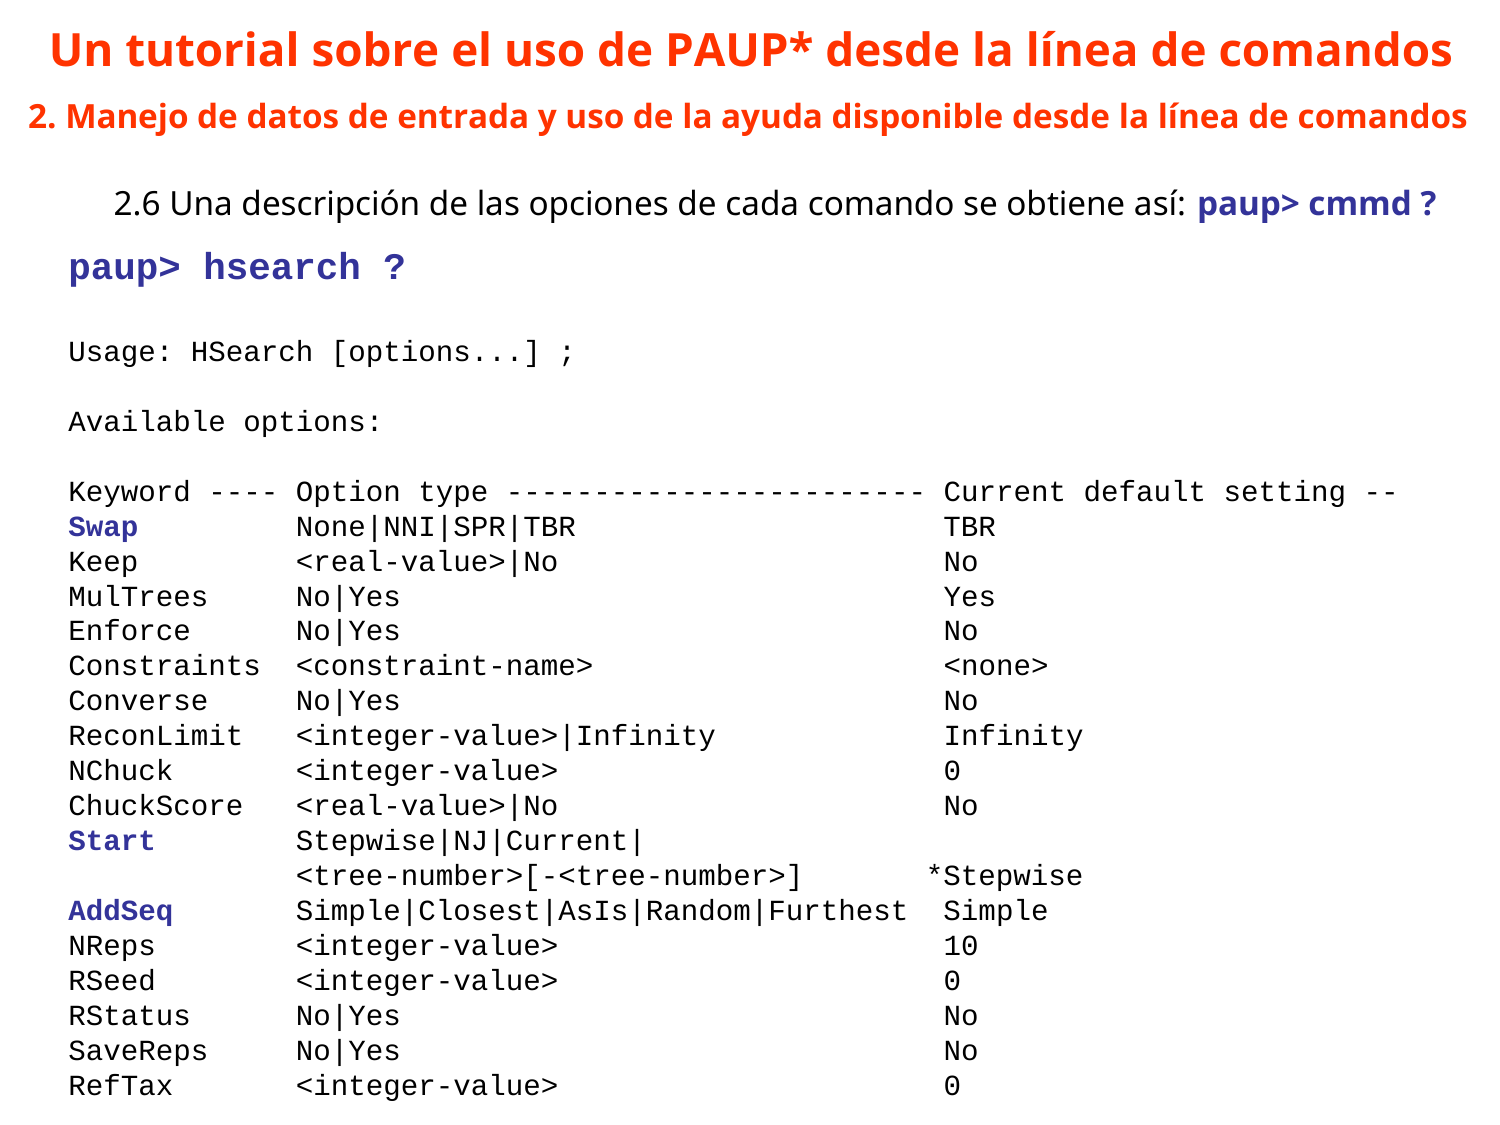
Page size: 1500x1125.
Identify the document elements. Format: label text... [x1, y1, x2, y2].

text_box 2. Manejo de datos de entrada y uso de la ayuda disponible desde la línea de comandos [13, 87, 1500, 143]
text_box paup> hsearch ? Usage: HSearch [options...] ; Available options: Keyword ---- Option type ------------------------ Current default setting -- Swap None|NNI|SPR|TBR TBR Keep <real-value>|No No MulTrees No|Yes Yes Enforce No|Yes No Constraints <constraint-name> <none> Converse No|Yes No ReconLimit <integer-value>|Infinity Infinity NChuck <integer-value> 0 ChuckScore <real-value>|No No Start Stepwise|NJ|Current| <tree-number>[-<tree-number>] *Stepwise AddSeq Simple|Closest|AsIs|Random|Furthest Simple NReps <integer-value> 10 RSeed <integer-value> 0 RStatus No|Yes No SaveReps No|Yes No RefTax <integer-value> 0 [53, 234, 1414, 1109]
text_box 2.6 Una descripción de las opciones de cada comando se obtiene así: paup> cmmd ? [98, 160, 1469, 231]
text_box Un tutorial sobre el uso de PAUP* desde la línea de comandos [34, 13, 1469, 84]
